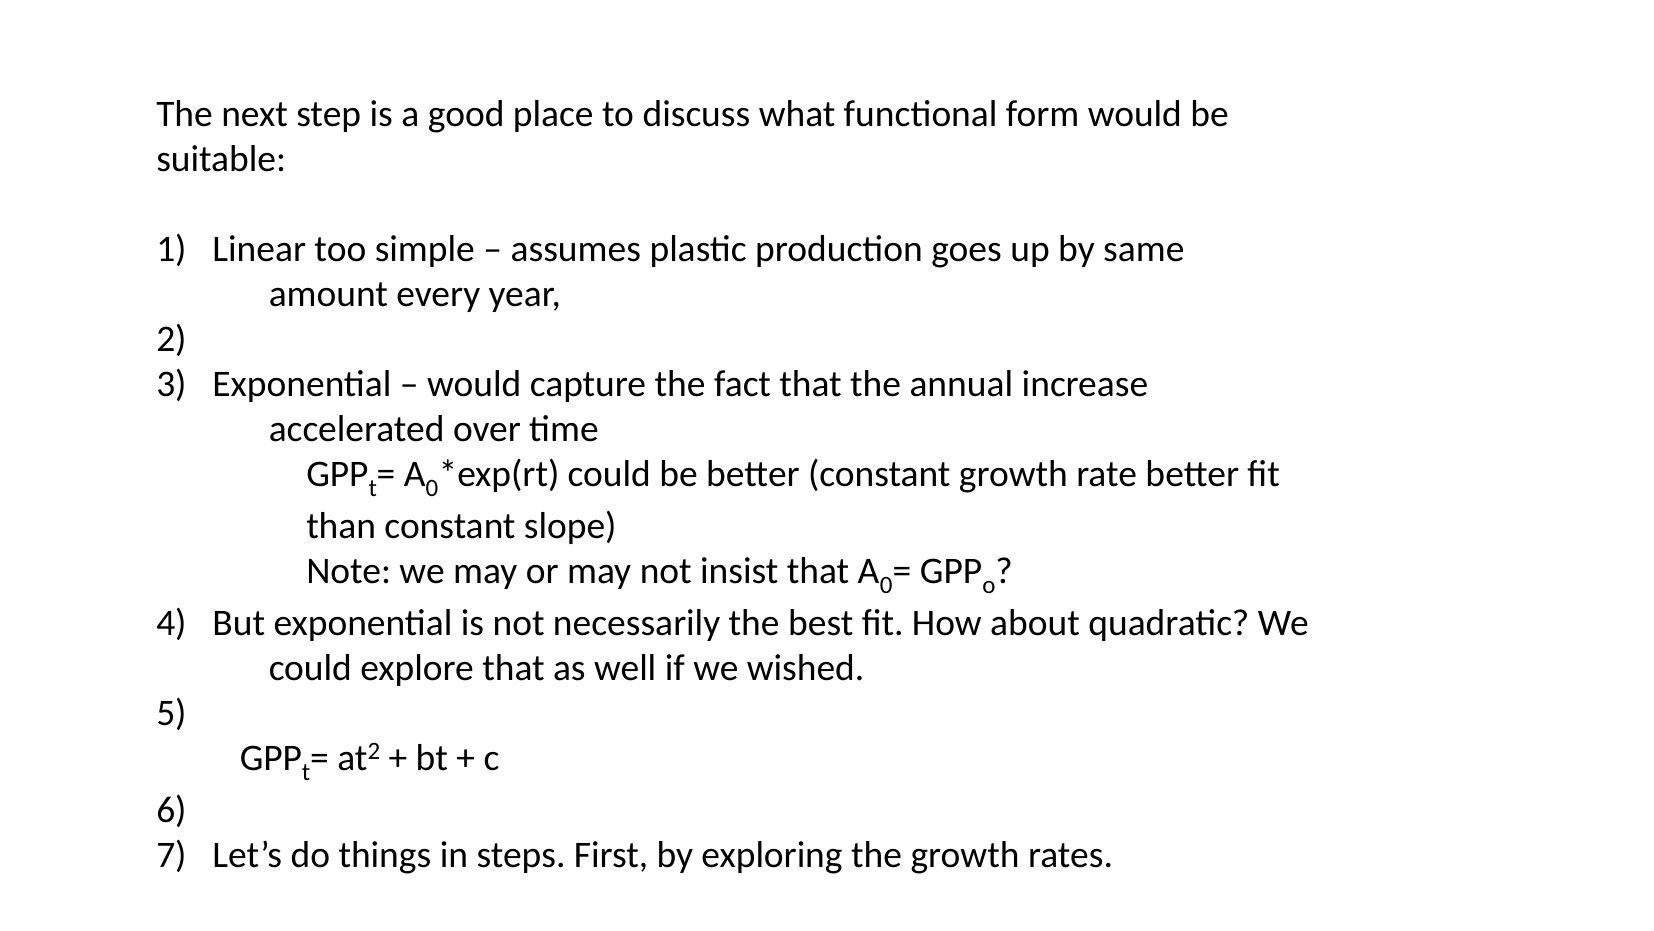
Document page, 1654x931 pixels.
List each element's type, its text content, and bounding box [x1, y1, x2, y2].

text_box The next step is a good place to discuss what functional form would be suitable: Linear too simple – assumes plastic production goes up by same amount every year, Exponential – would capture the fact that the annual increase accelerated over time GPPt= A0*exp(rt) could be better (constant growth rate better fit than constant slope) Note: we may or may not insist that A0= GPPo? But exponential is not necessarily the best fit. How about quadratic? We could explore that as well if we wished. GPPt= at2 + bt + c Let’s do things in steps. First, by exploring the growth rates. [141, 81, 1327, 870]
